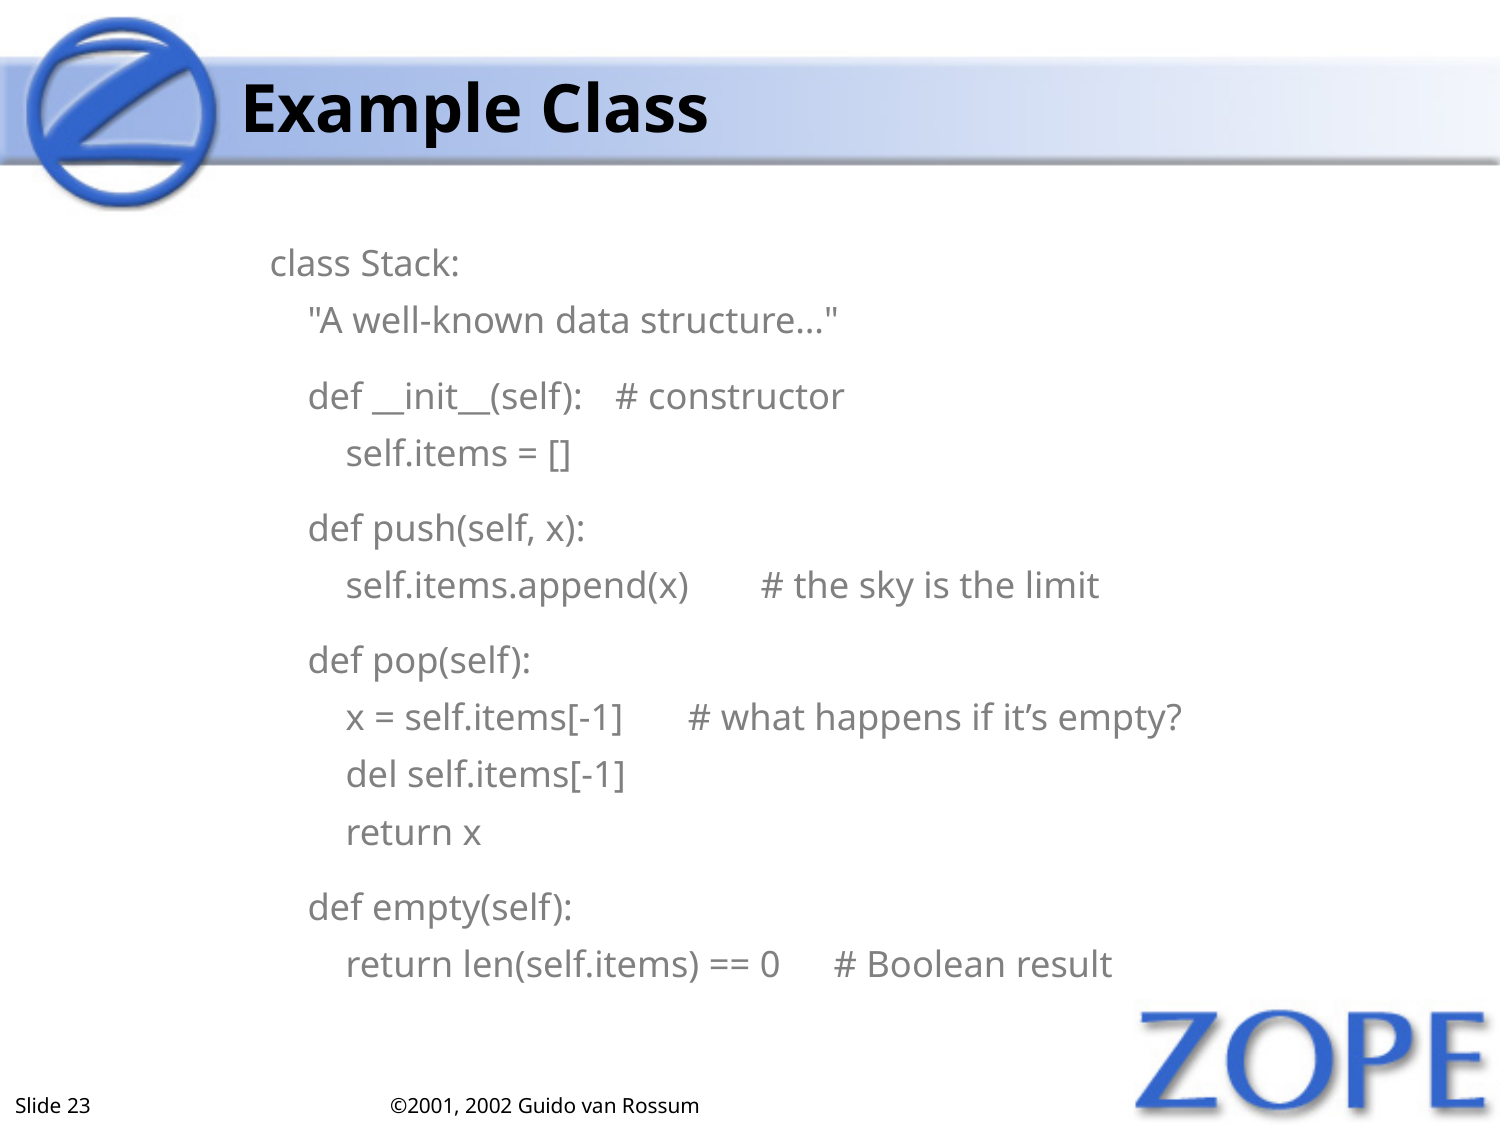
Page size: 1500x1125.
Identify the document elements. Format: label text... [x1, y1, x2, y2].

title Example Class [225, 50, 1467, 163]
list class Stack: "A well-known data structure…" def __init__(self): # constructor self.items = [] def push(self, x): self.items.append(x) # the sky is the limit def pop(self): x = self.items[-1] # what happens if it’s empty? del self.items[-1] return x def empty(self): return len(self.items) == 0 # Boolean result [200, 237, 1388, 1001]
